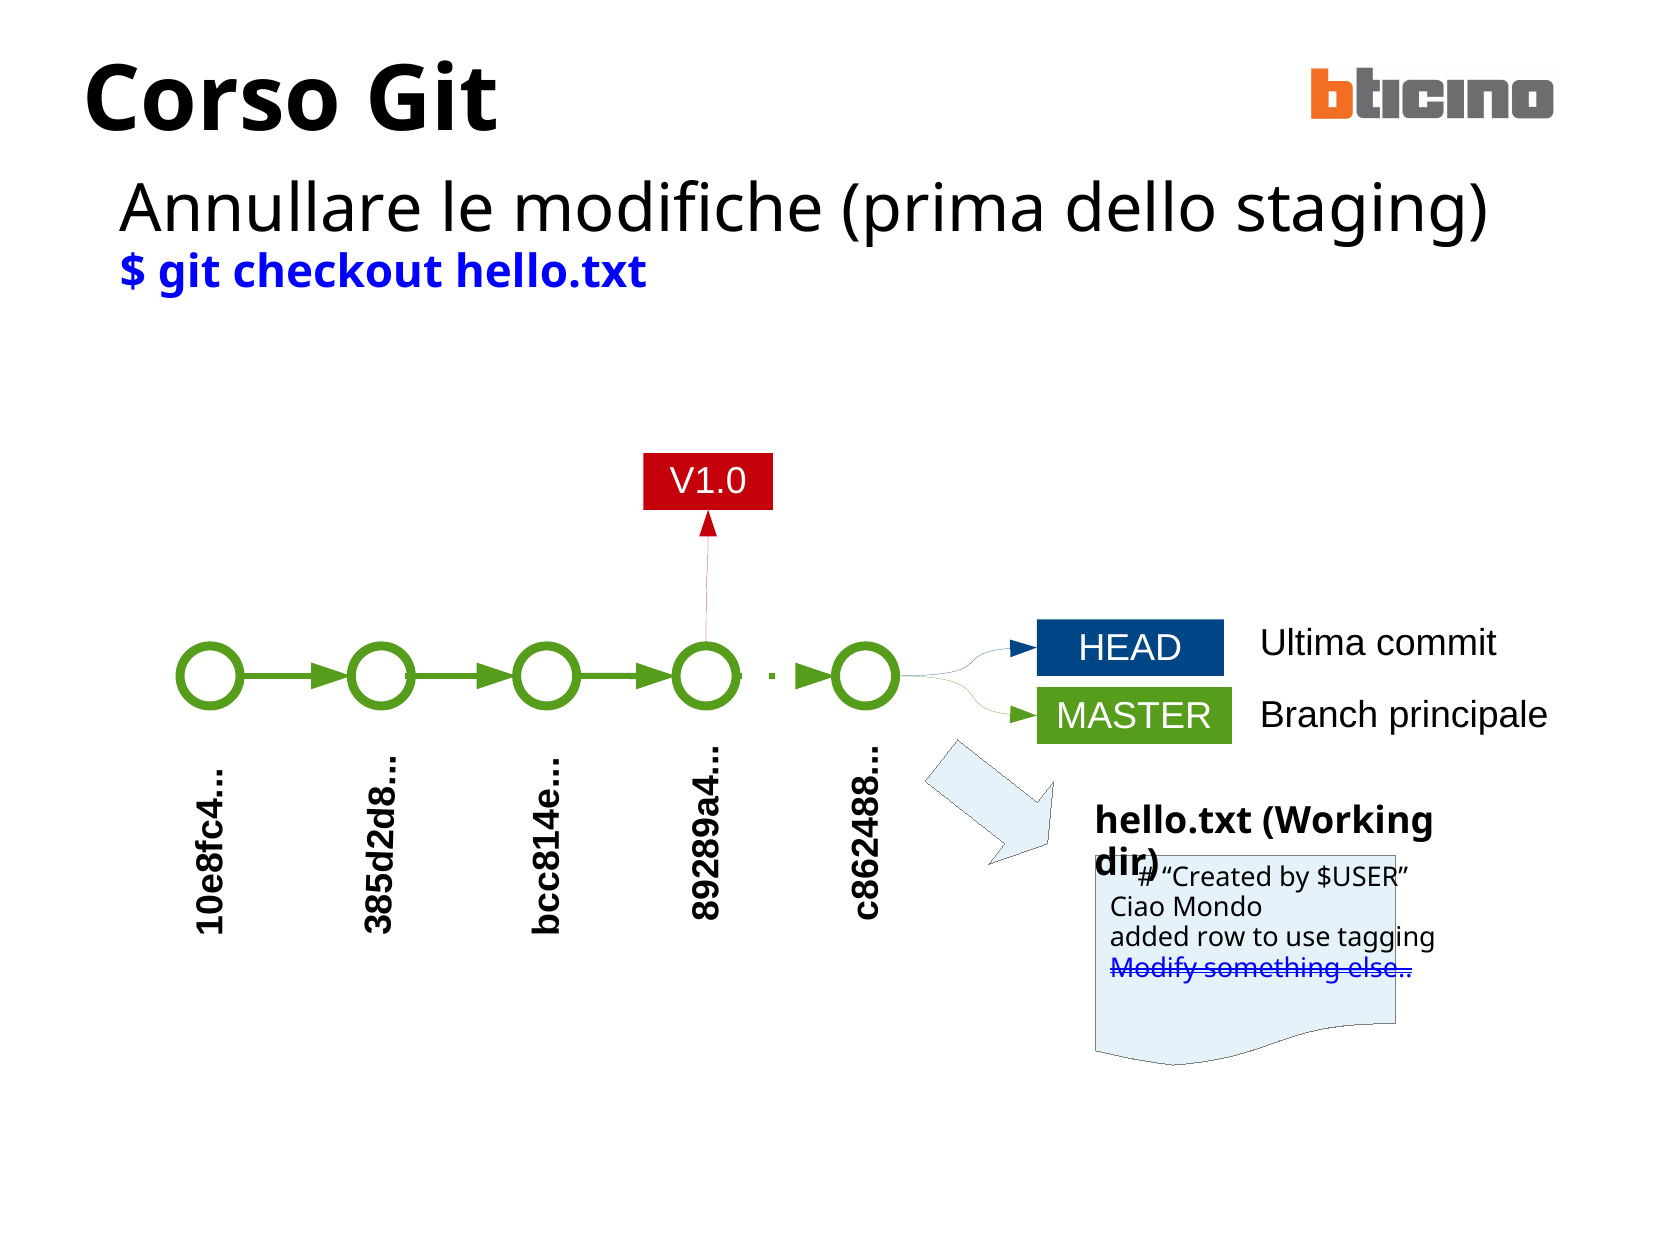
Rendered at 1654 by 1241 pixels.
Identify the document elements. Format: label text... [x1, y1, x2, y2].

text_box hello.txt (Working dir) [1079, 793, 1501, 850]
text_box MASTER [1036, 687, 1232, 744]
text_box Branch principale [1245, 686, 1576, 744]
title Corso Git [82, 48, 1570, 151]
text_box 89289a4... [677, 723, 735, 936]
text_box c862488... [837, 723, 894, 936]
text_box # “Created by $USER” Ciao Mondo added row to use tagging Modify something else.. [1095, 855, 1396, 1066]
text_box V1.0 [643, 453, 773, 510]
text_box 10e8fc4... [181, 723, 239, 951]
text_box HEAD [1036, 619, 1224, 676]
text_box Annullare le modifiche (prima dello staging) $ git checkout hello.txt [105, 165, 1576, 306]
text_box [925, 739, 1054, 865]
text_box 385d2d8... [349, 728, 413, 952]
text_box bcc814e... [518, 729, 575, 951]
text_box Ultima commit [1245, 615, 1546, 676]
